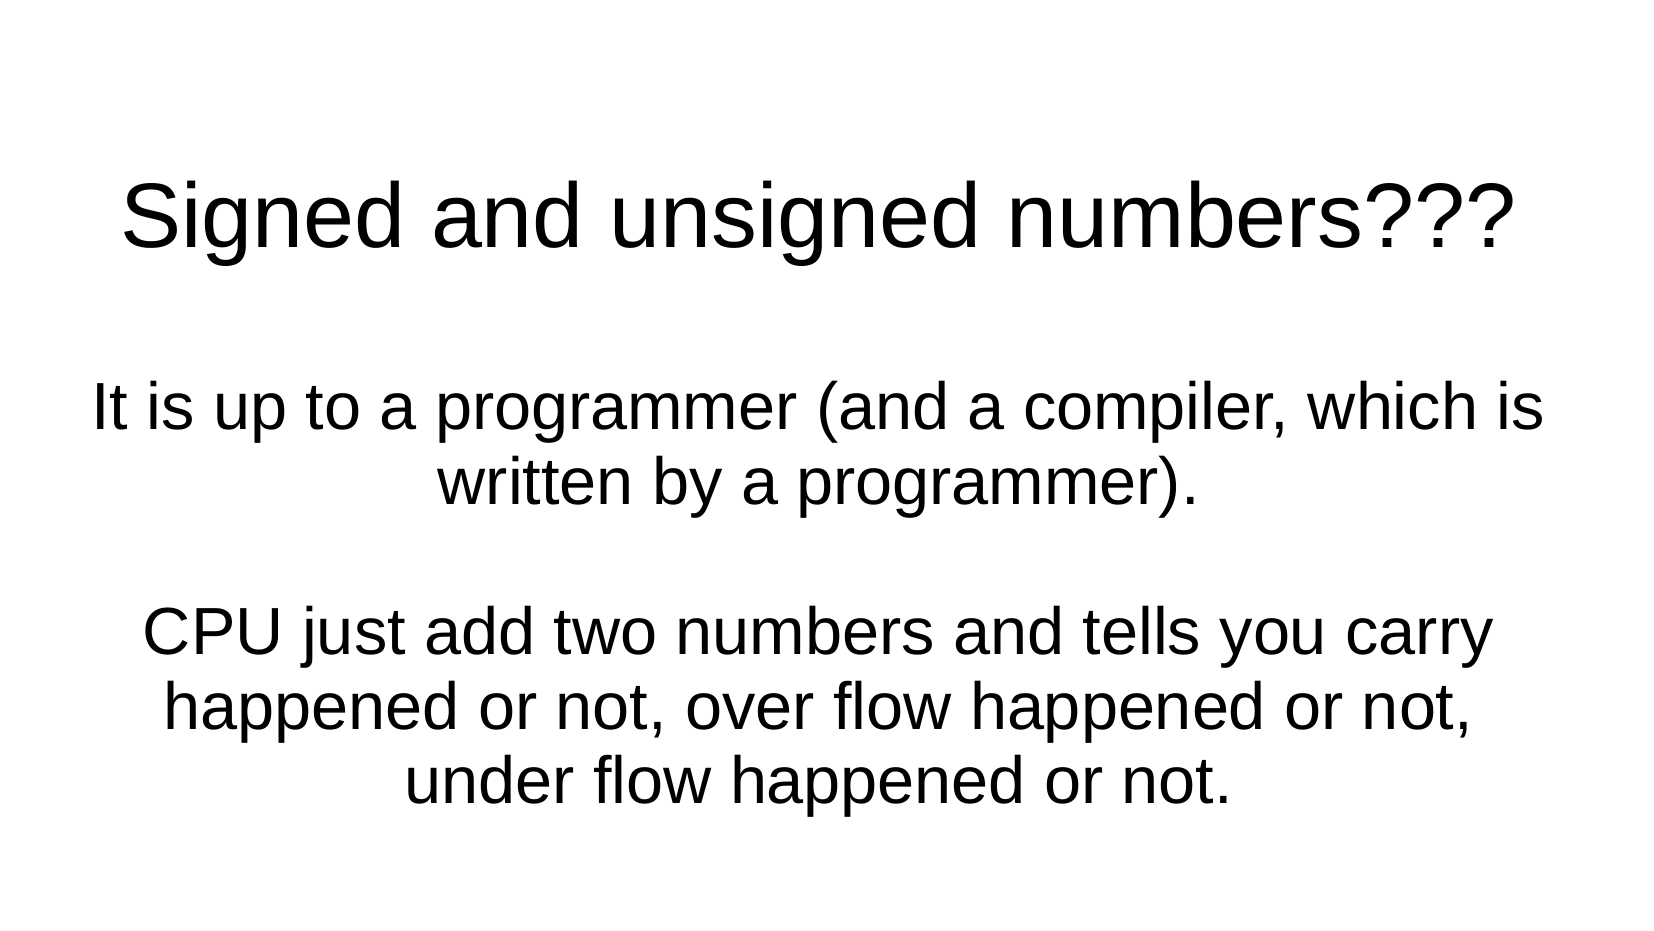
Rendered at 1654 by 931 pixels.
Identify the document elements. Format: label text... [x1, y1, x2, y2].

title Signed and unsigned numbers??? It is up to a programmer (and a compiler, which is written by a programmer). CPU just add two numbers and tells you carry happened or not, over flow happened or not, under flow happened or not. [75, 164, 1564, 819]
